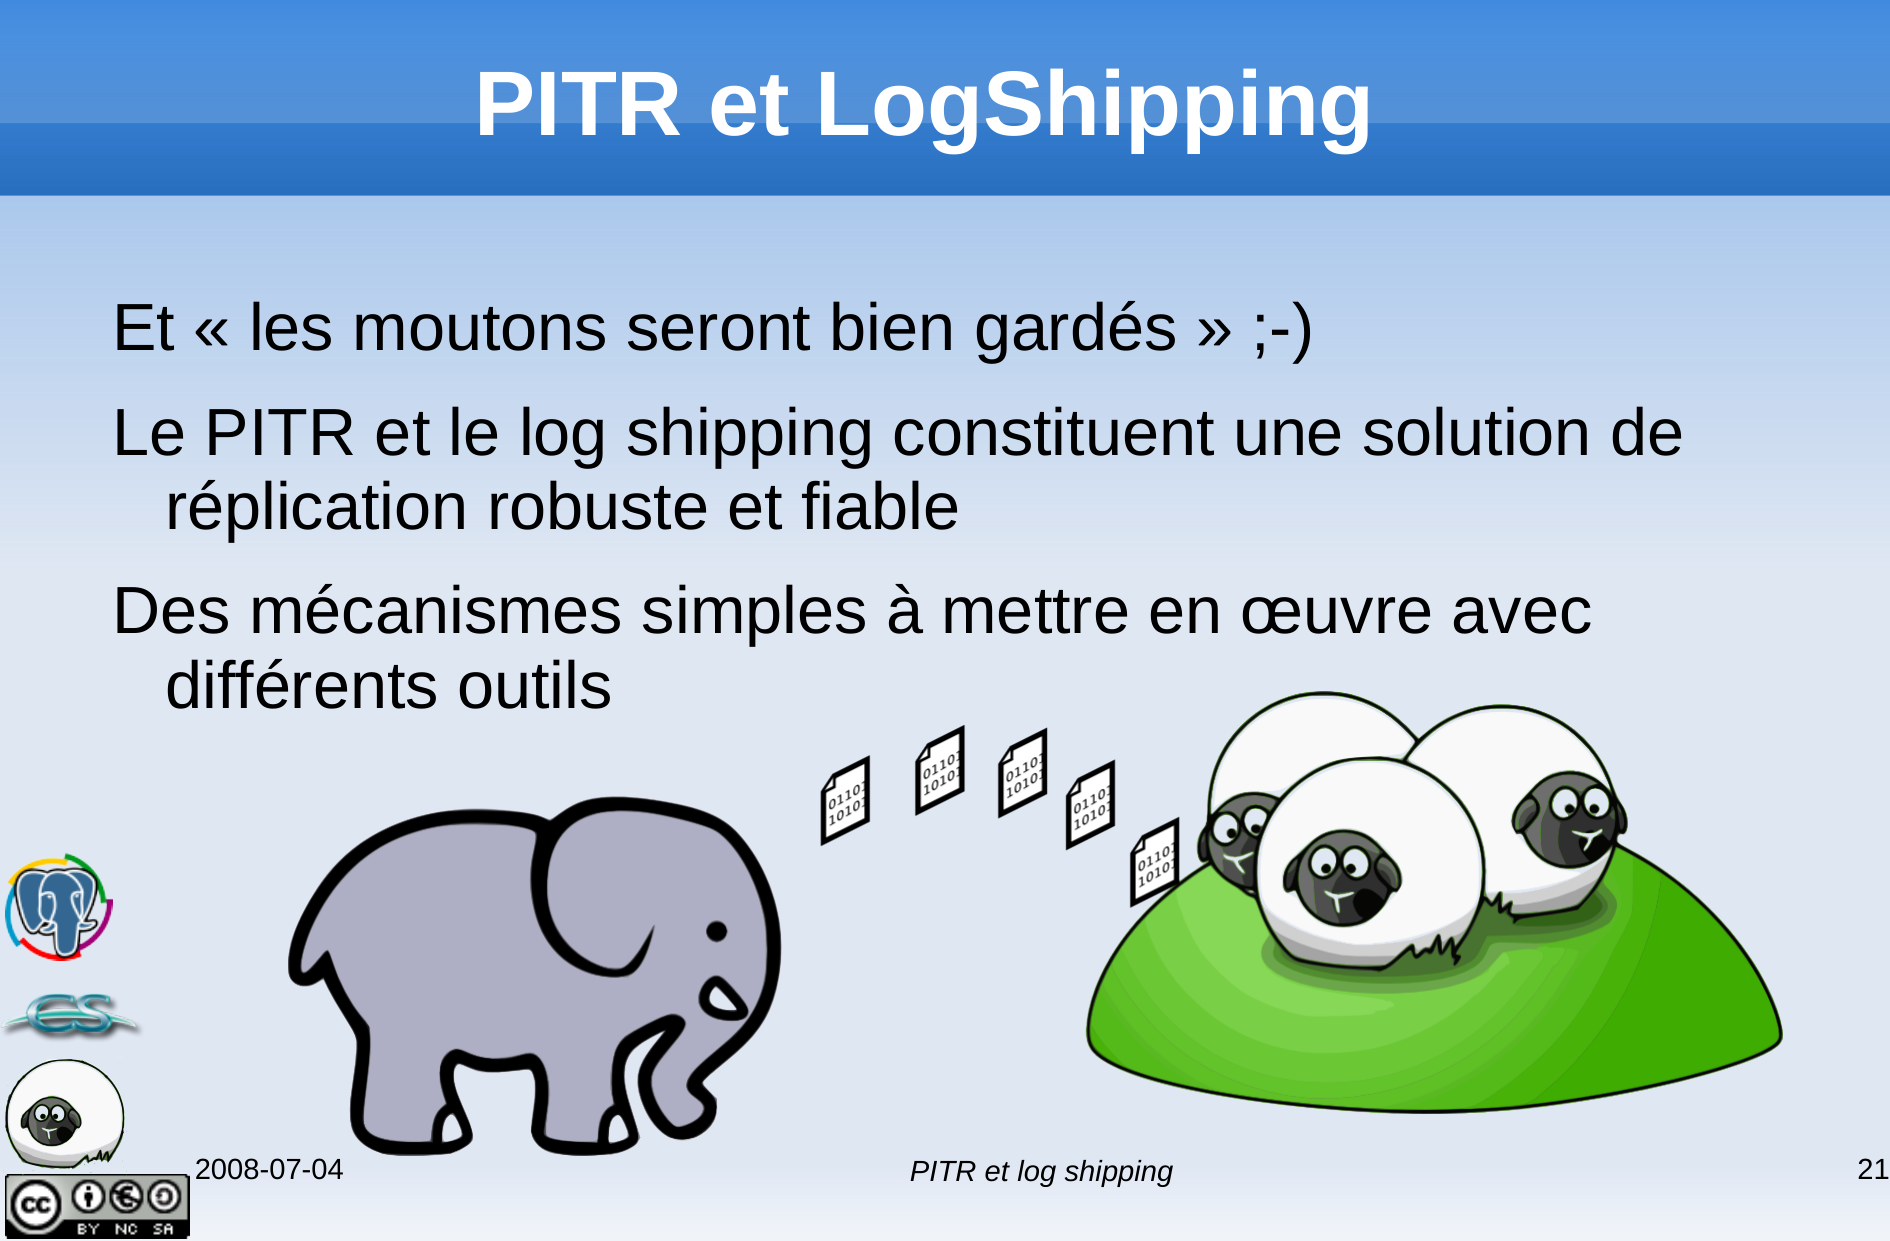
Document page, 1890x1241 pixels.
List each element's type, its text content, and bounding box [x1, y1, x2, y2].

picture [0, 0, 1890, 1241]
list Et « les moutons seront bien gardés » ;-) Le PITR et le log shipping constituent une solution de réplication robuste et fiable Des mécanismes simples à mettre en œuvre avec différents outils [94, 290, 1796, 1109]
title PITR et LogShipping [87, 0, 1789, 208]
